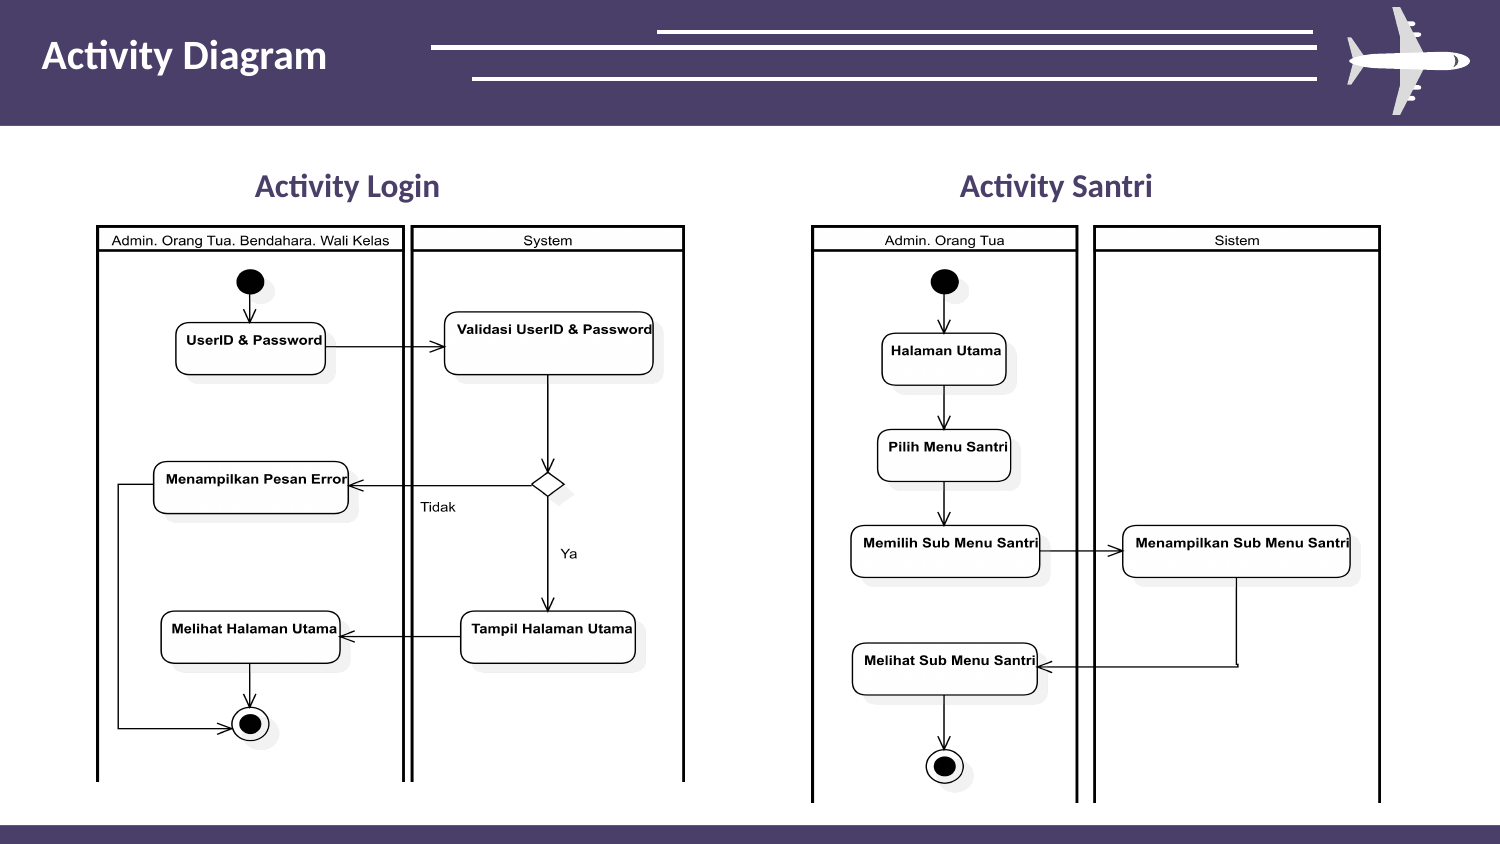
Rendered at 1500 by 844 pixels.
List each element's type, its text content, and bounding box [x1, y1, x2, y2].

text_box [0, 125, 1500, 826]
text_box Activity Login [240, 165, 494, 214]
picture [811, 225, 1381, 803]
text_box Activity Santri [945, 165, 1199, 214]
text_box Activity Diagram [26, 20, 343, 86]
picture [1347, 7, 1471, 115]
picture [96, 225, 685, 782]
